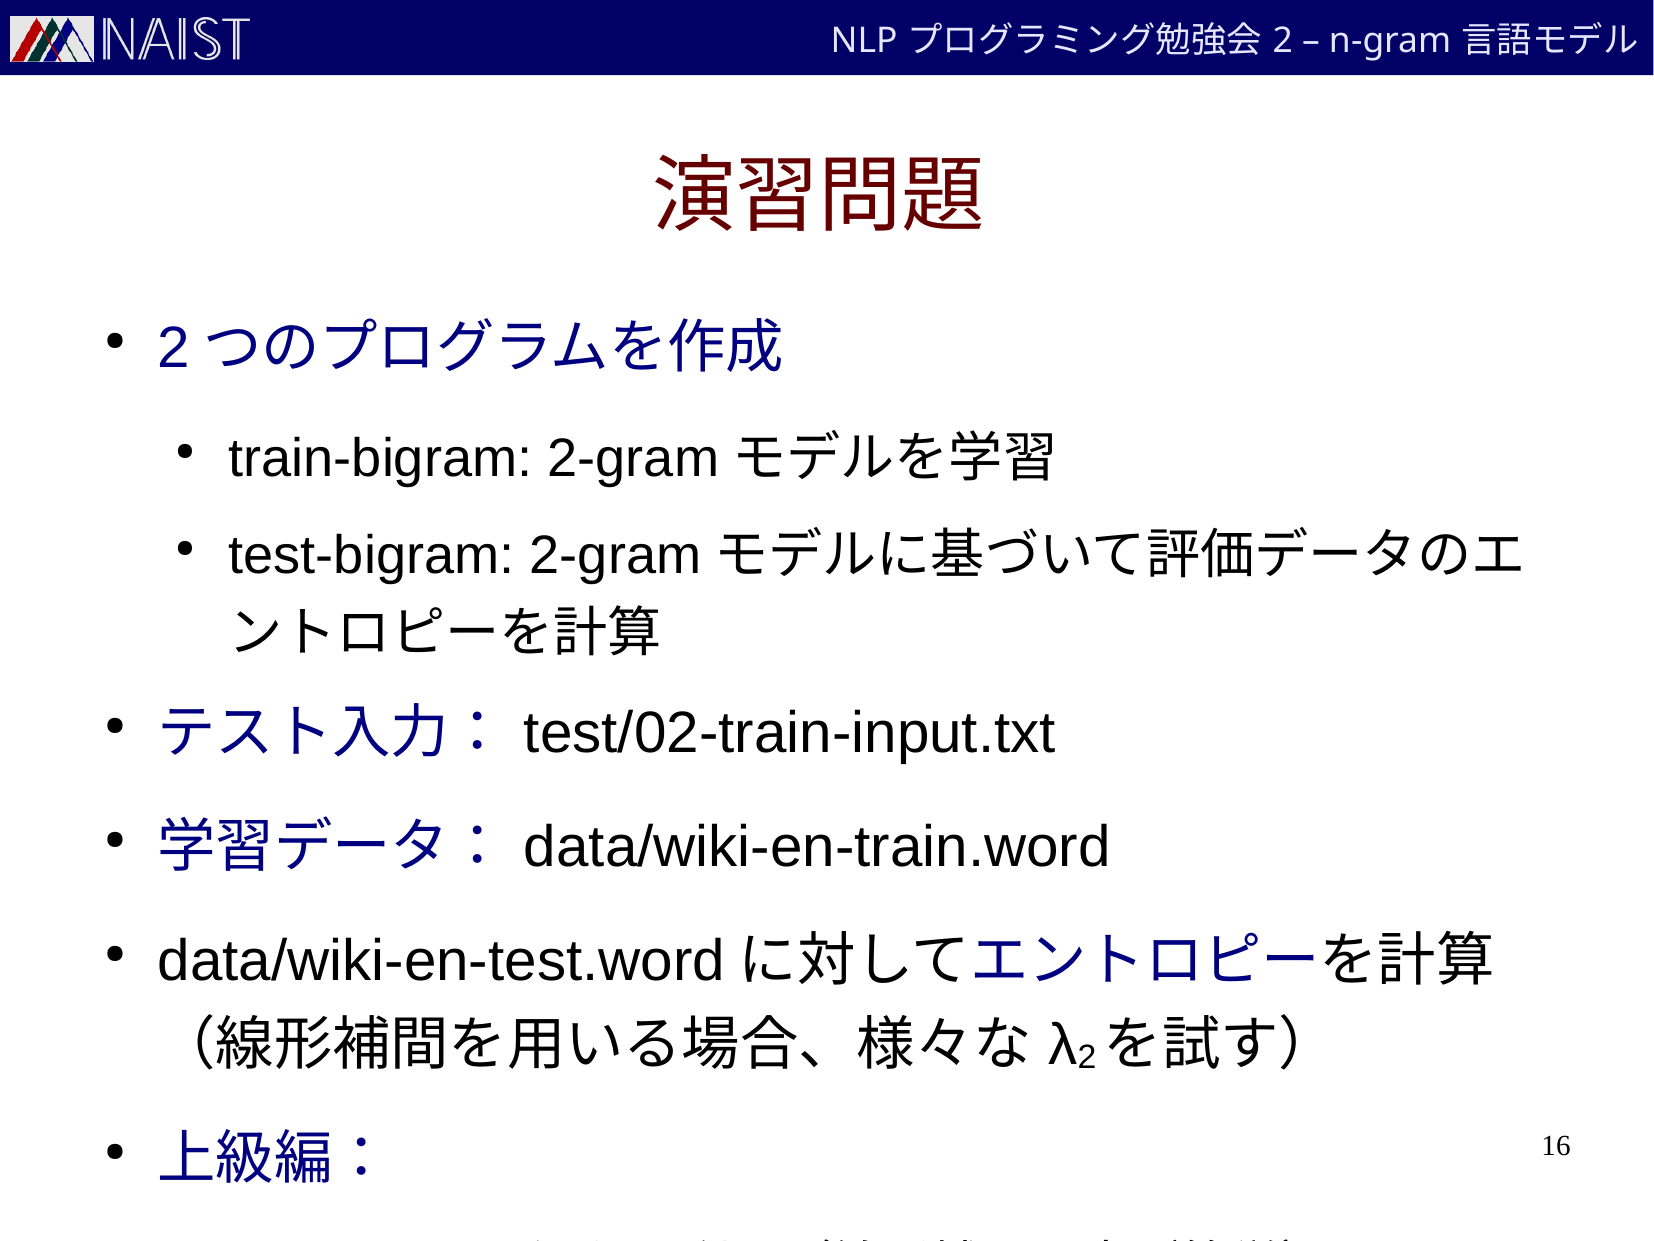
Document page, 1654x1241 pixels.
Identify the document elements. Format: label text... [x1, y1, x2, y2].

picture [102, 17, 251, 60]
title 演習問題 [75, 92, 1564, 285]
list 2つのプログラムを作成 train-bigram: 2-gramモデルを学習 test-bigram: 2-gramモデルに基づいて評価データのエントロピーを計算 テスト入力：test/02-train-input.txt 学習データ：data/wiki-en-train.word data/wiki-en-test.wordに対してエントロピーを計算（線形補間を用いる場合、様々なλ2を試す） 上級編： Witten-Bell平滑化を利用（線形補間の方が簡単） 任意な文脈長が利用可能なプログラムを作成 [86, 300, 1576, 1198]
picture [10, 16, 94, 62]
